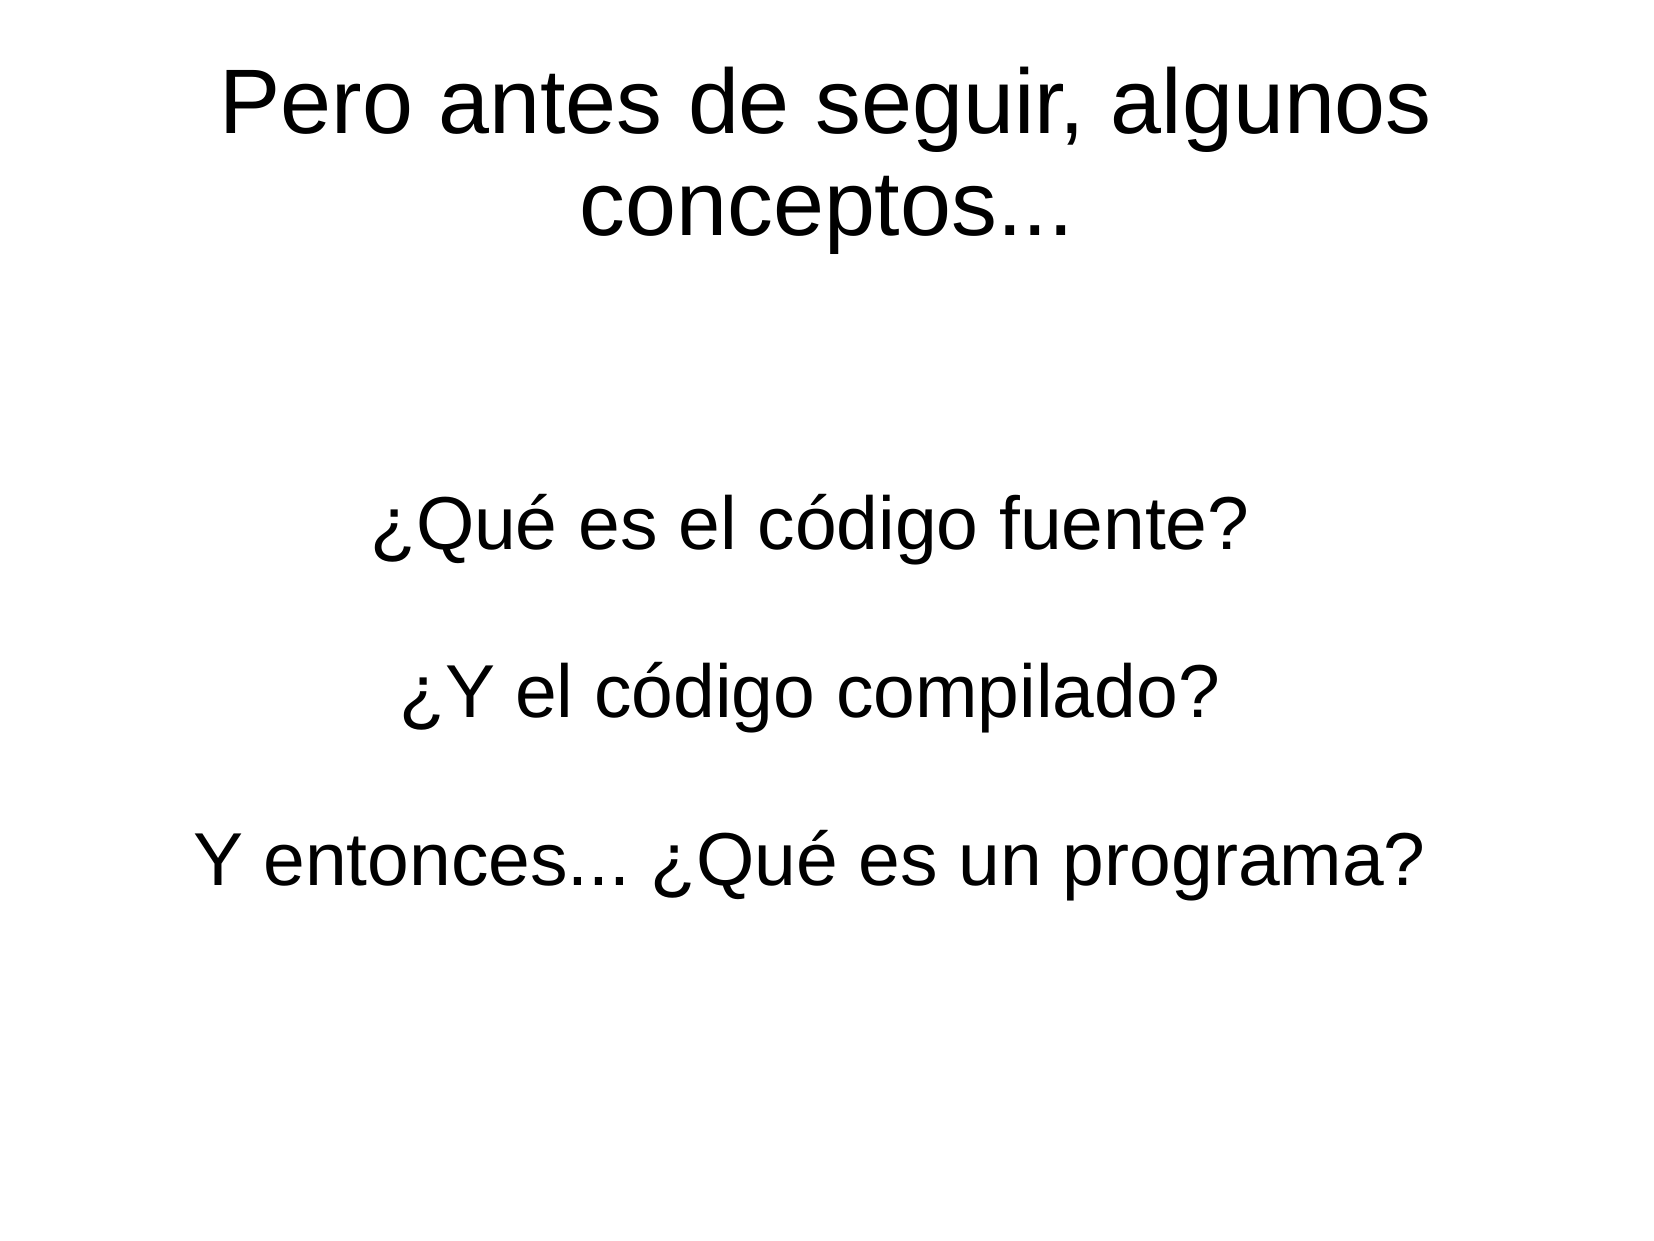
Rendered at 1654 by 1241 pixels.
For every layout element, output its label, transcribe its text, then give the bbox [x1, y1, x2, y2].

title Pero antes de seguir, algunos conceptos... [82, 49, 1571, 257]
subtitle ¿Qué es el código fuente? ¿Y el código compilado? Y entonces... ¿Qué es un programa? [82, 290, 1538, 1010]
